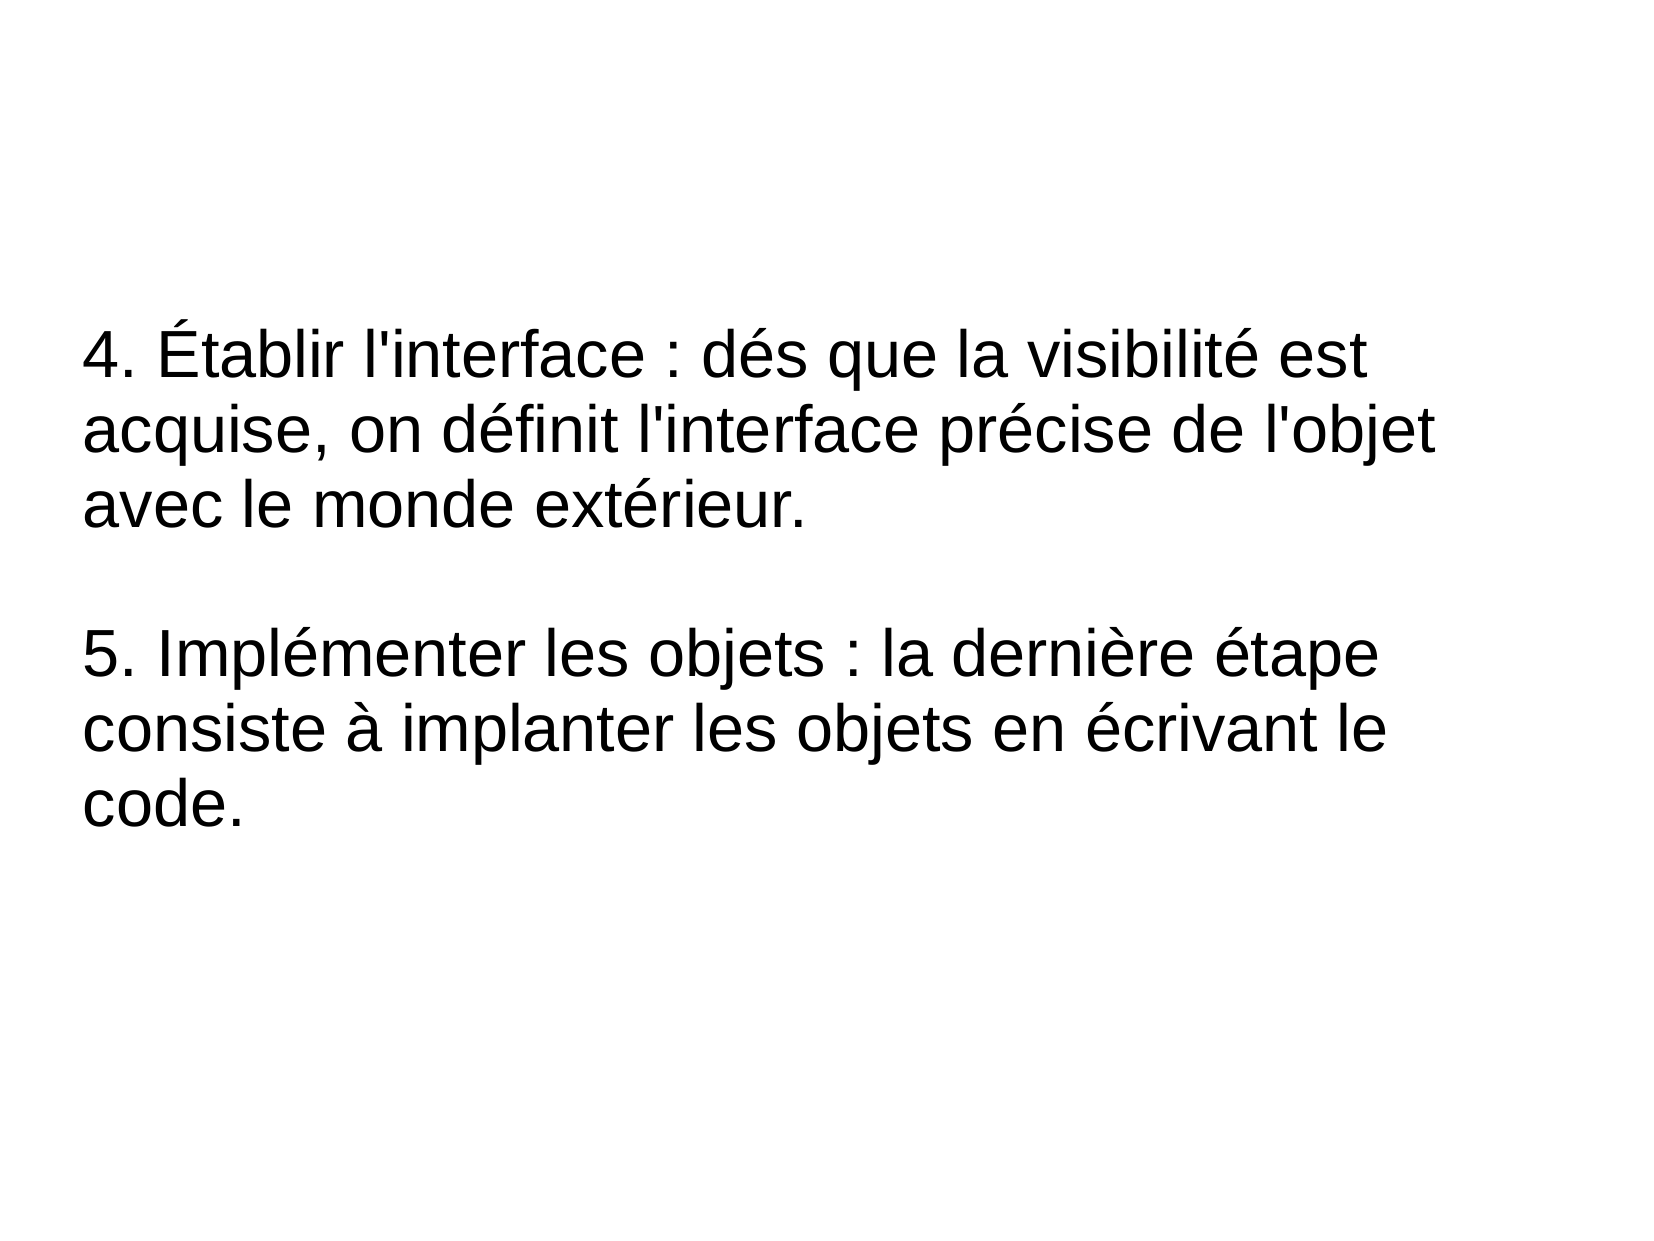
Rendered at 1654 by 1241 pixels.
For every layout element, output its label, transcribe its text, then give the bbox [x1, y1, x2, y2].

subtitle 4. Établir l'interface : dés que la visibilité est acquise, on définit l'interface précise de l'objet avec le monde extérieur. 5. Implémenter les objets : la dernière étape consiste à implanter les objets en écrivant le code. [82, 49, 1571, 1109]
